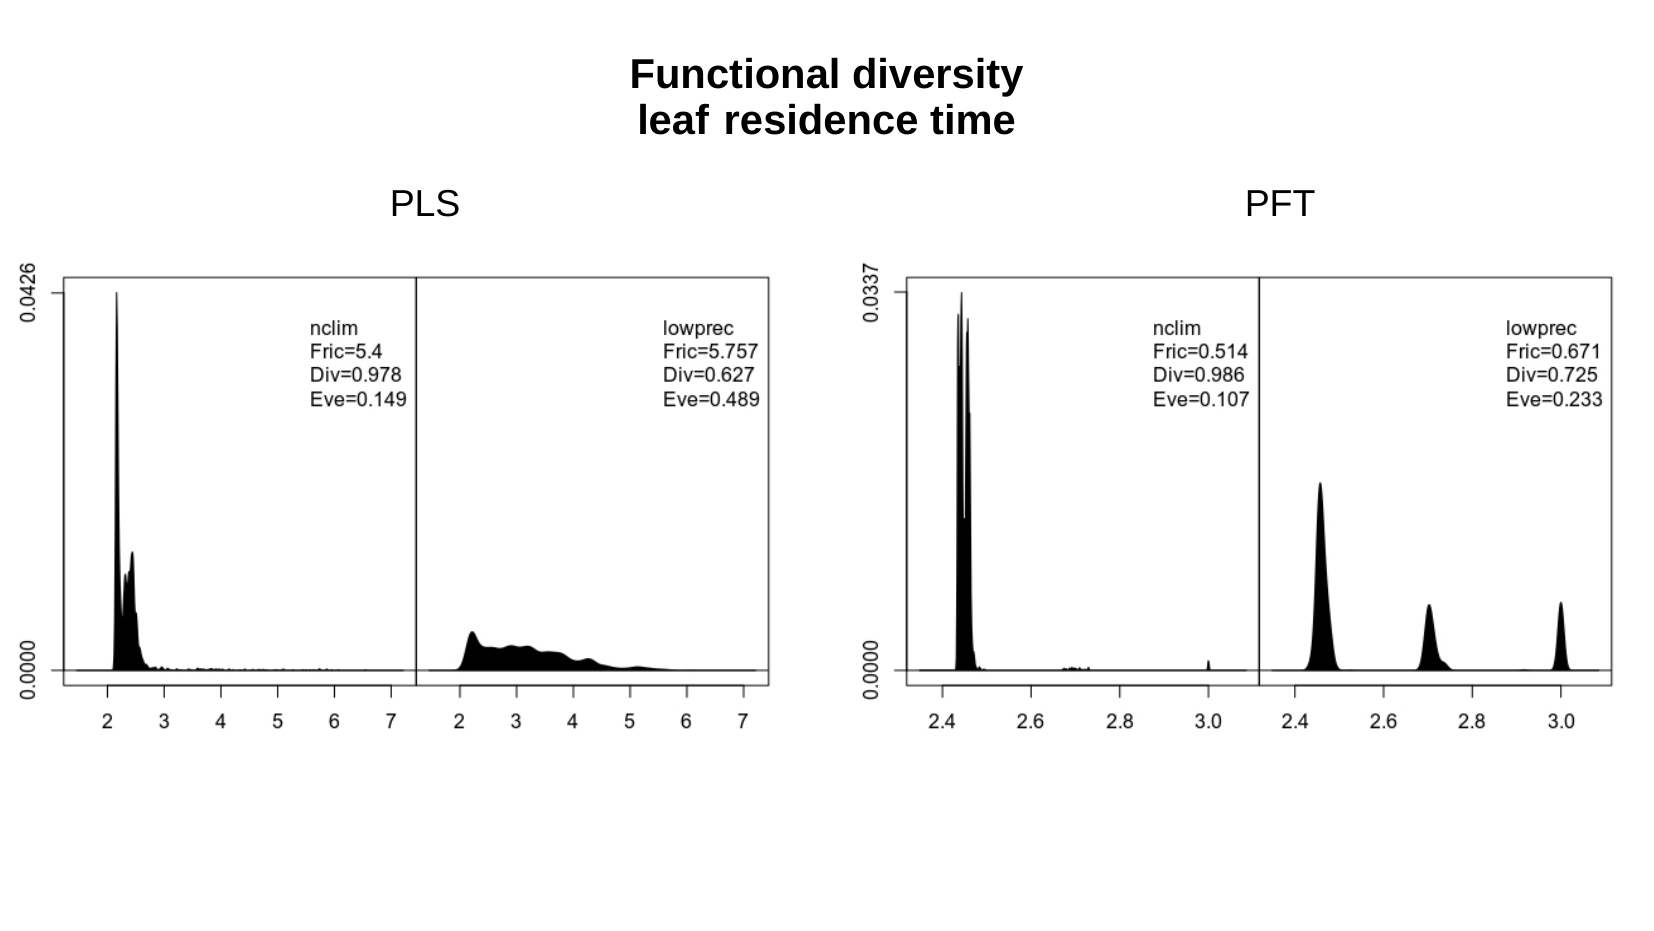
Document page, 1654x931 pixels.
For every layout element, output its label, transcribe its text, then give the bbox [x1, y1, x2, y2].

text_box PLS [375, 174, 556, 225]
picture [0, 254, 793, 781]
text_box PFT [1230, 174, 1411, 226]
picture [810, 254, 1636, 780]
title Functional diversity leaf residence time [82, 19, 1571, 175]
